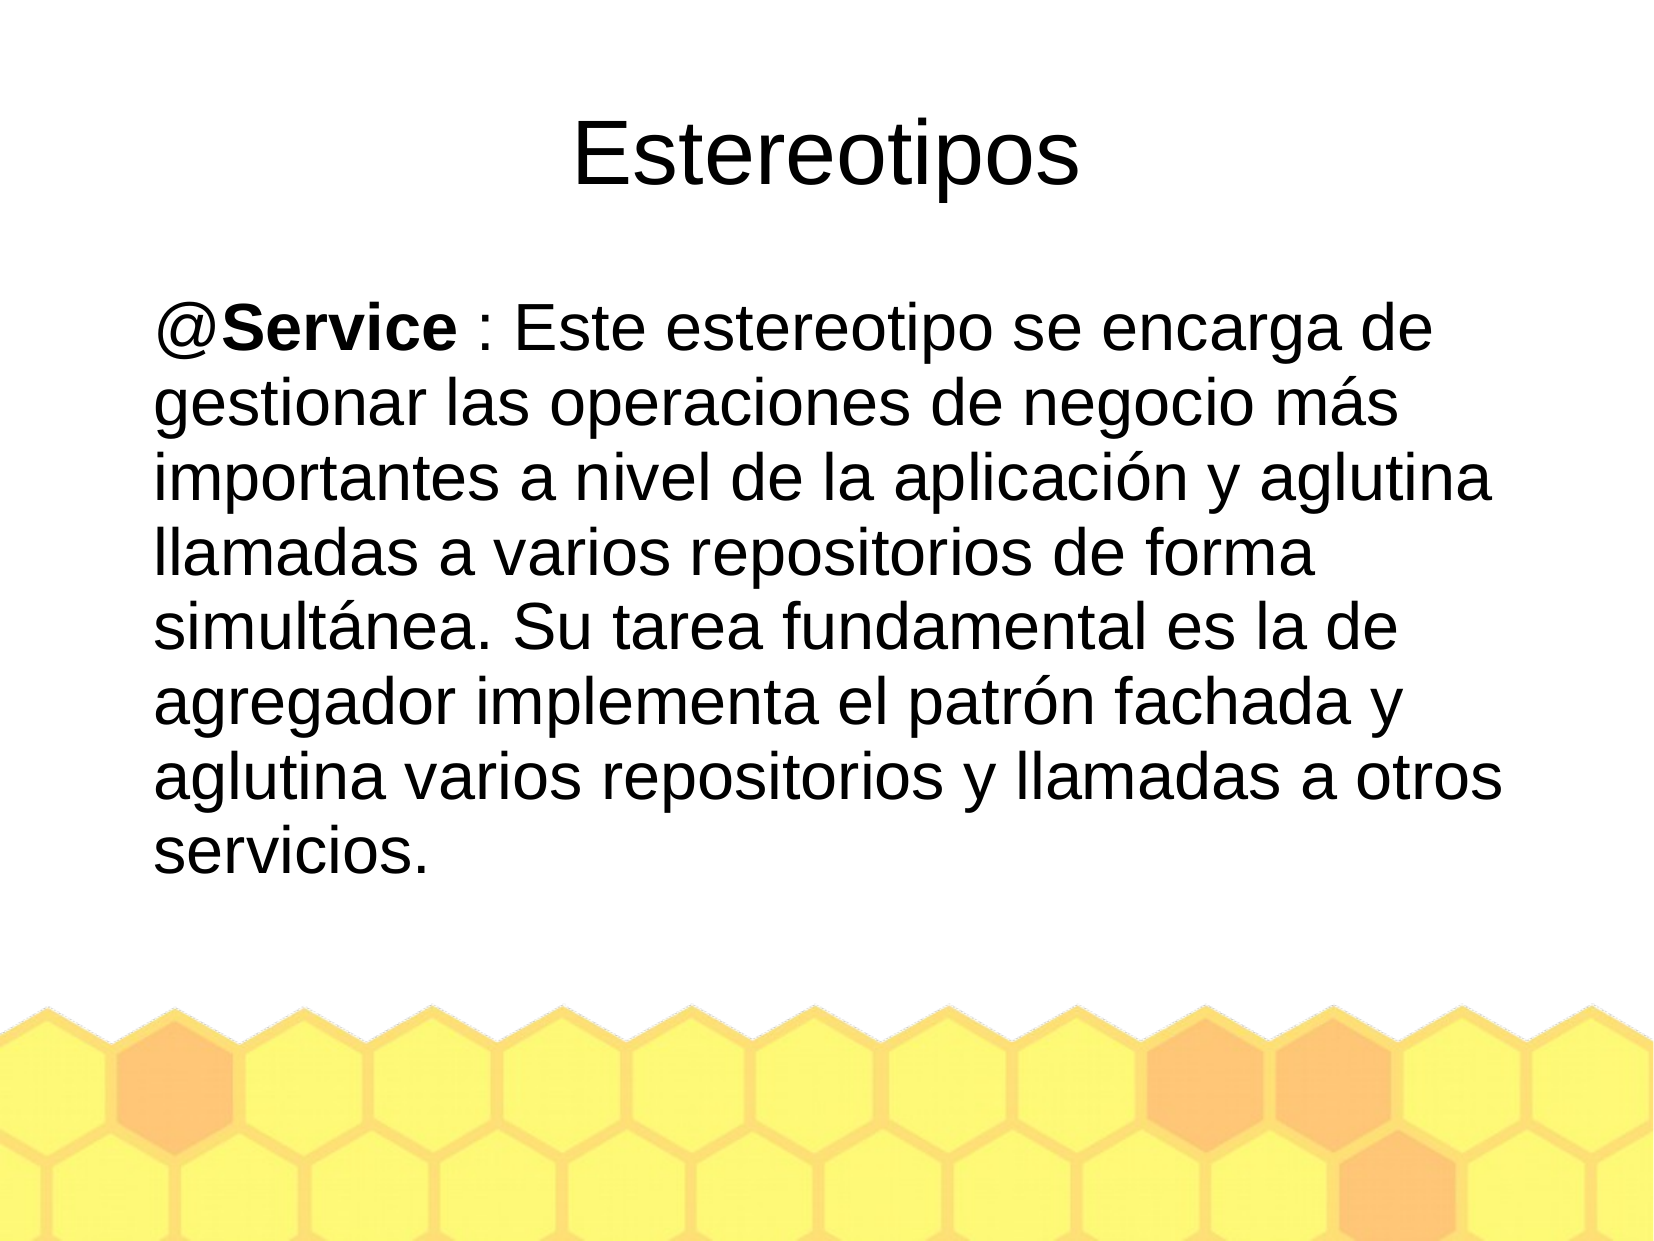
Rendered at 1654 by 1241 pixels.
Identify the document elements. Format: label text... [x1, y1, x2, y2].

title Estereotipos [82, 49, 1571, 257]
list @Service : Este estereotipo se encarga de gestionar las operaciones de negocio más importantes a nivel de la aplicación y aglutina llamadas a varios repositorios de forma simultánea. Su tarea fundamental es la de agregador implementa el patrón fachada y aglutina varios repositorios y llamadas a otros servicios. [82, 290, 1571, 1010]
picture [0, 1001, 1654, 1241]
